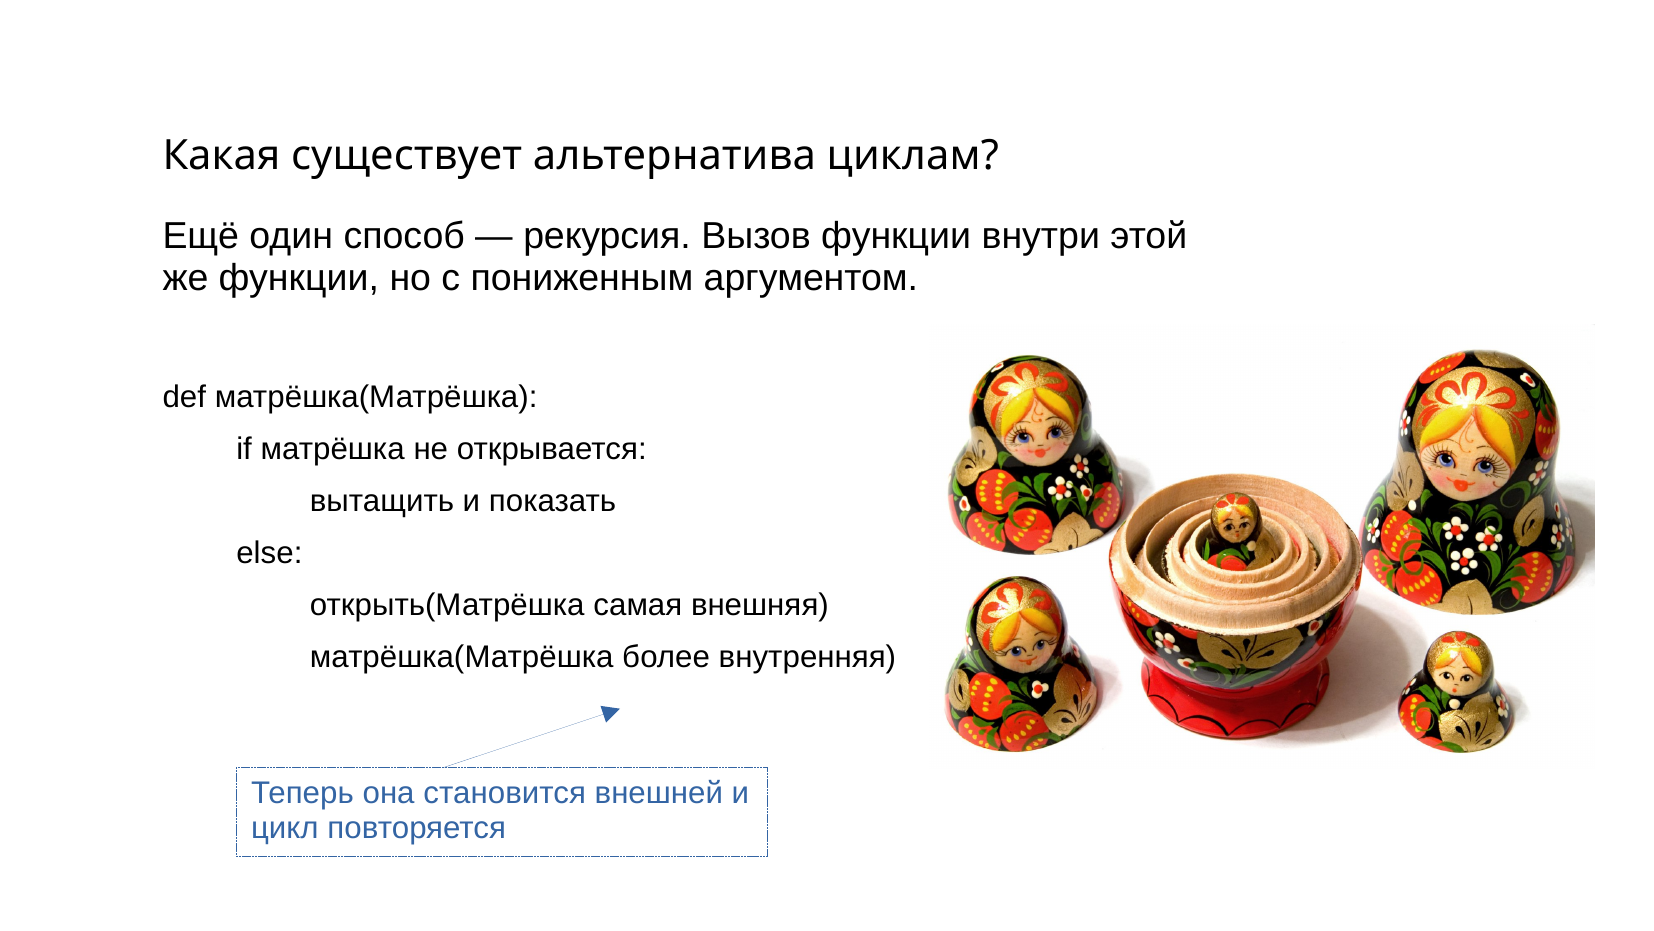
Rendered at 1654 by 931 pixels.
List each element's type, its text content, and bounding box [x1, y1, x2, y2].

picture [929, 324, 1595, 769]
text_box Ещё один способ — рекурсия. Вызов функции внутри этой же функции, но с пониженным аргументом. [147, 207, 1211, 325]
text_box Теперь она становится внешней и цикл повторяется [236, 767, 768, 857]
text_box def матрёшка(Матрёшка): if матрёшка не открывается: вытащить и показать else: открыть(Матрёшка самая внешняя) матрёшка(Матрёшка более внутренняя) [147, 354, 916, 745]
text_box Какая существует альтернатива циклам? [147, 88, 1595, 207]
